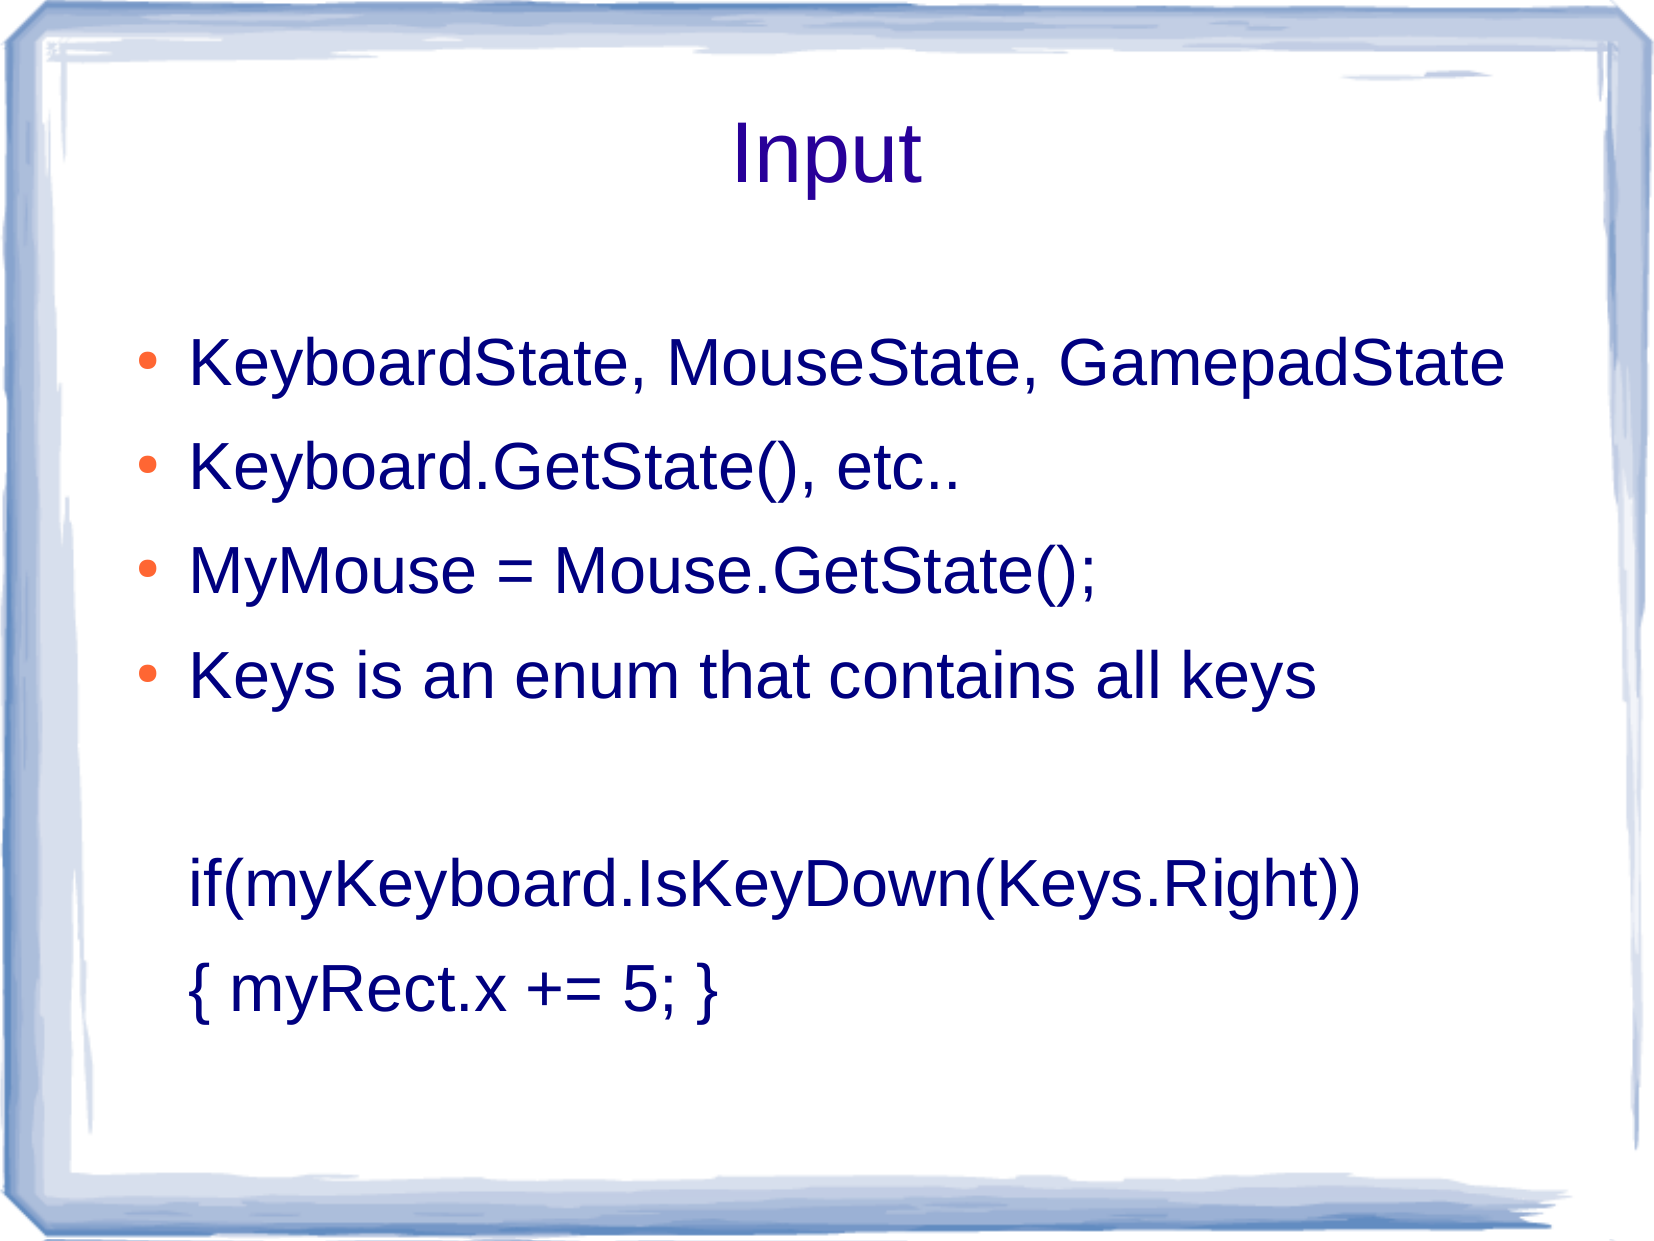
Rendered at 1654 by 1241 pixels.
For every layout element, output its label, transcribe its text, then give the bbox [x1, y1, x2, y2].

picture [0, 0, 1654, 1241]
list KeyboardState, MouseState, GamepadState Keyboard.GetState(), etc.. MyMouse = Mouse.GetState(); Keys is an enum that contains all keys if(myKeyboard.IsKeyDown(Keys.Right)) { myRect.x += 5; } [118, 324, 1571, 1026]
title Input [82, 49, 1571, 257]
